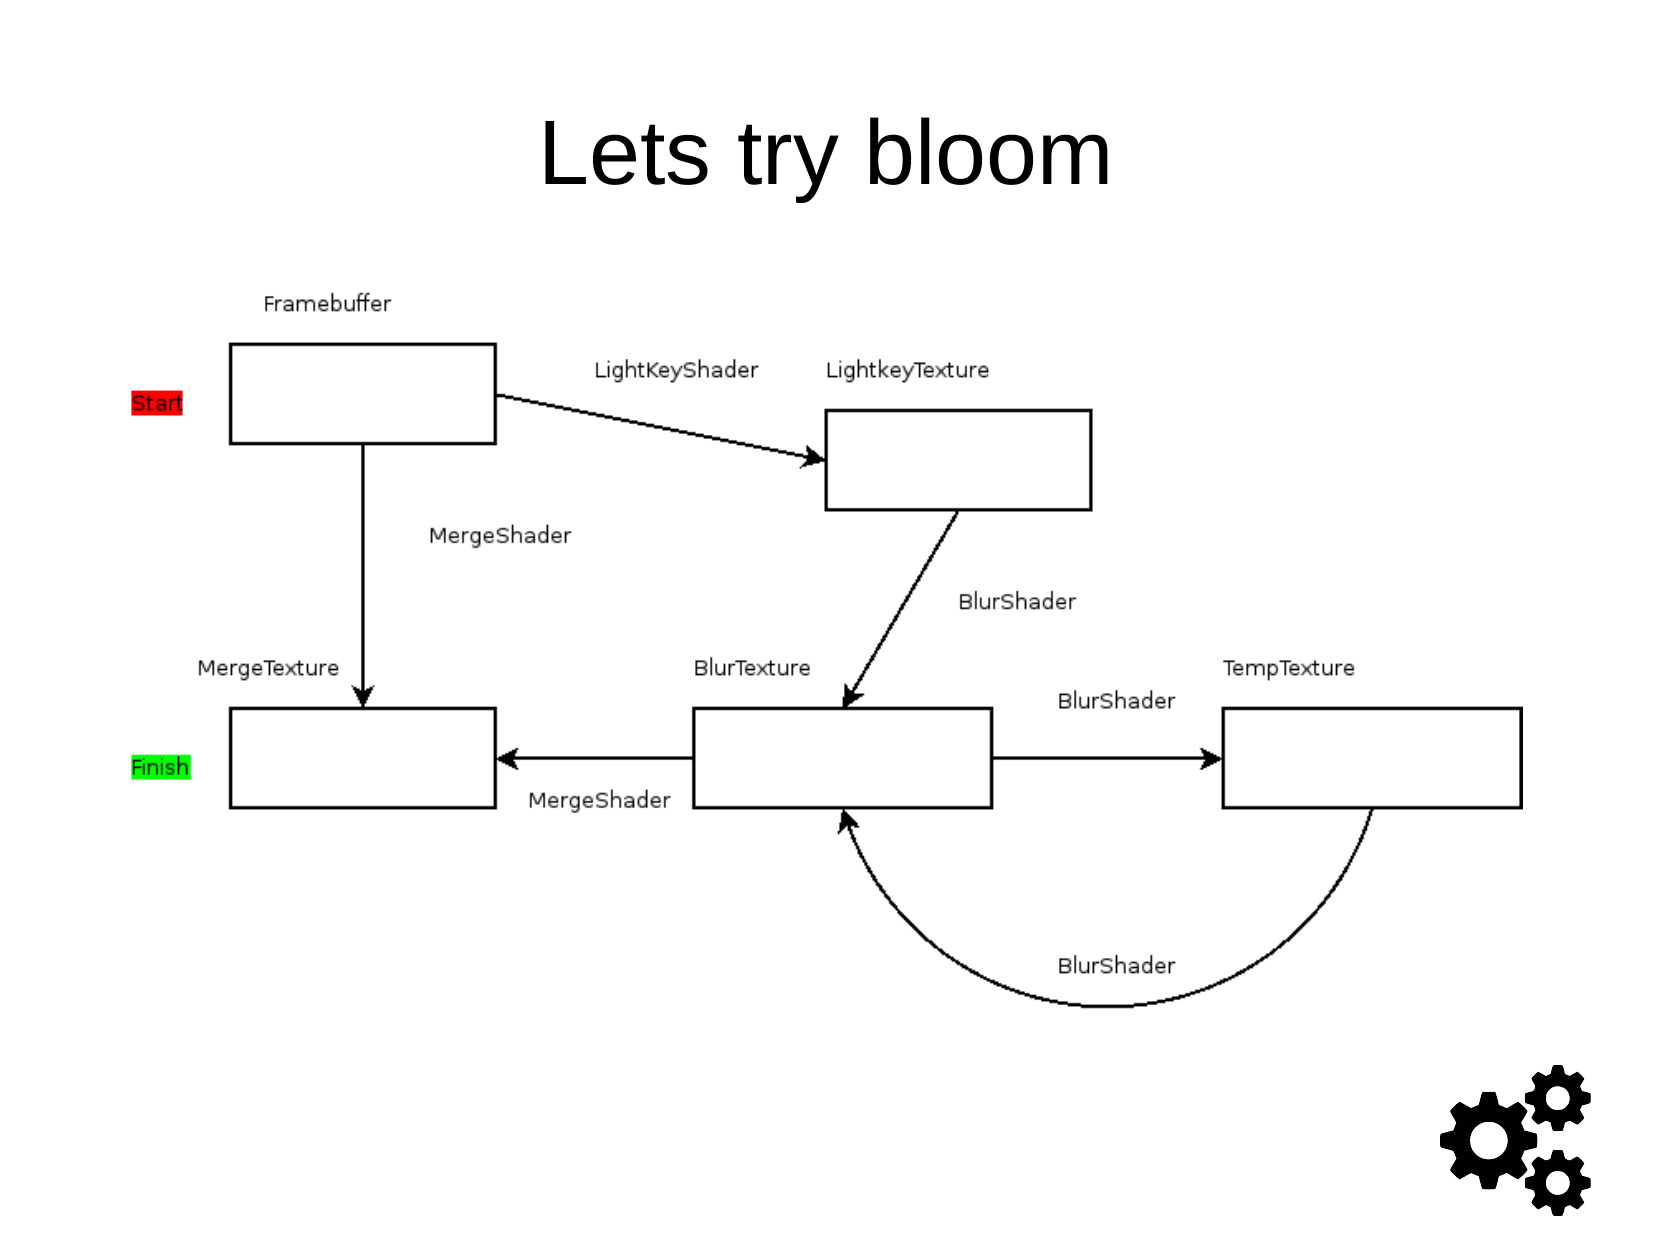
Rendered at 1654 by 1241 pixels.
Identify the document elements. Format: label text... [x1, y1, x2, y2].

title Lets try bloom [82, 49, 1571, 257]
picture [1440, 1065, 1591, 1216]
picture [130, 290, 1523, 1010]
